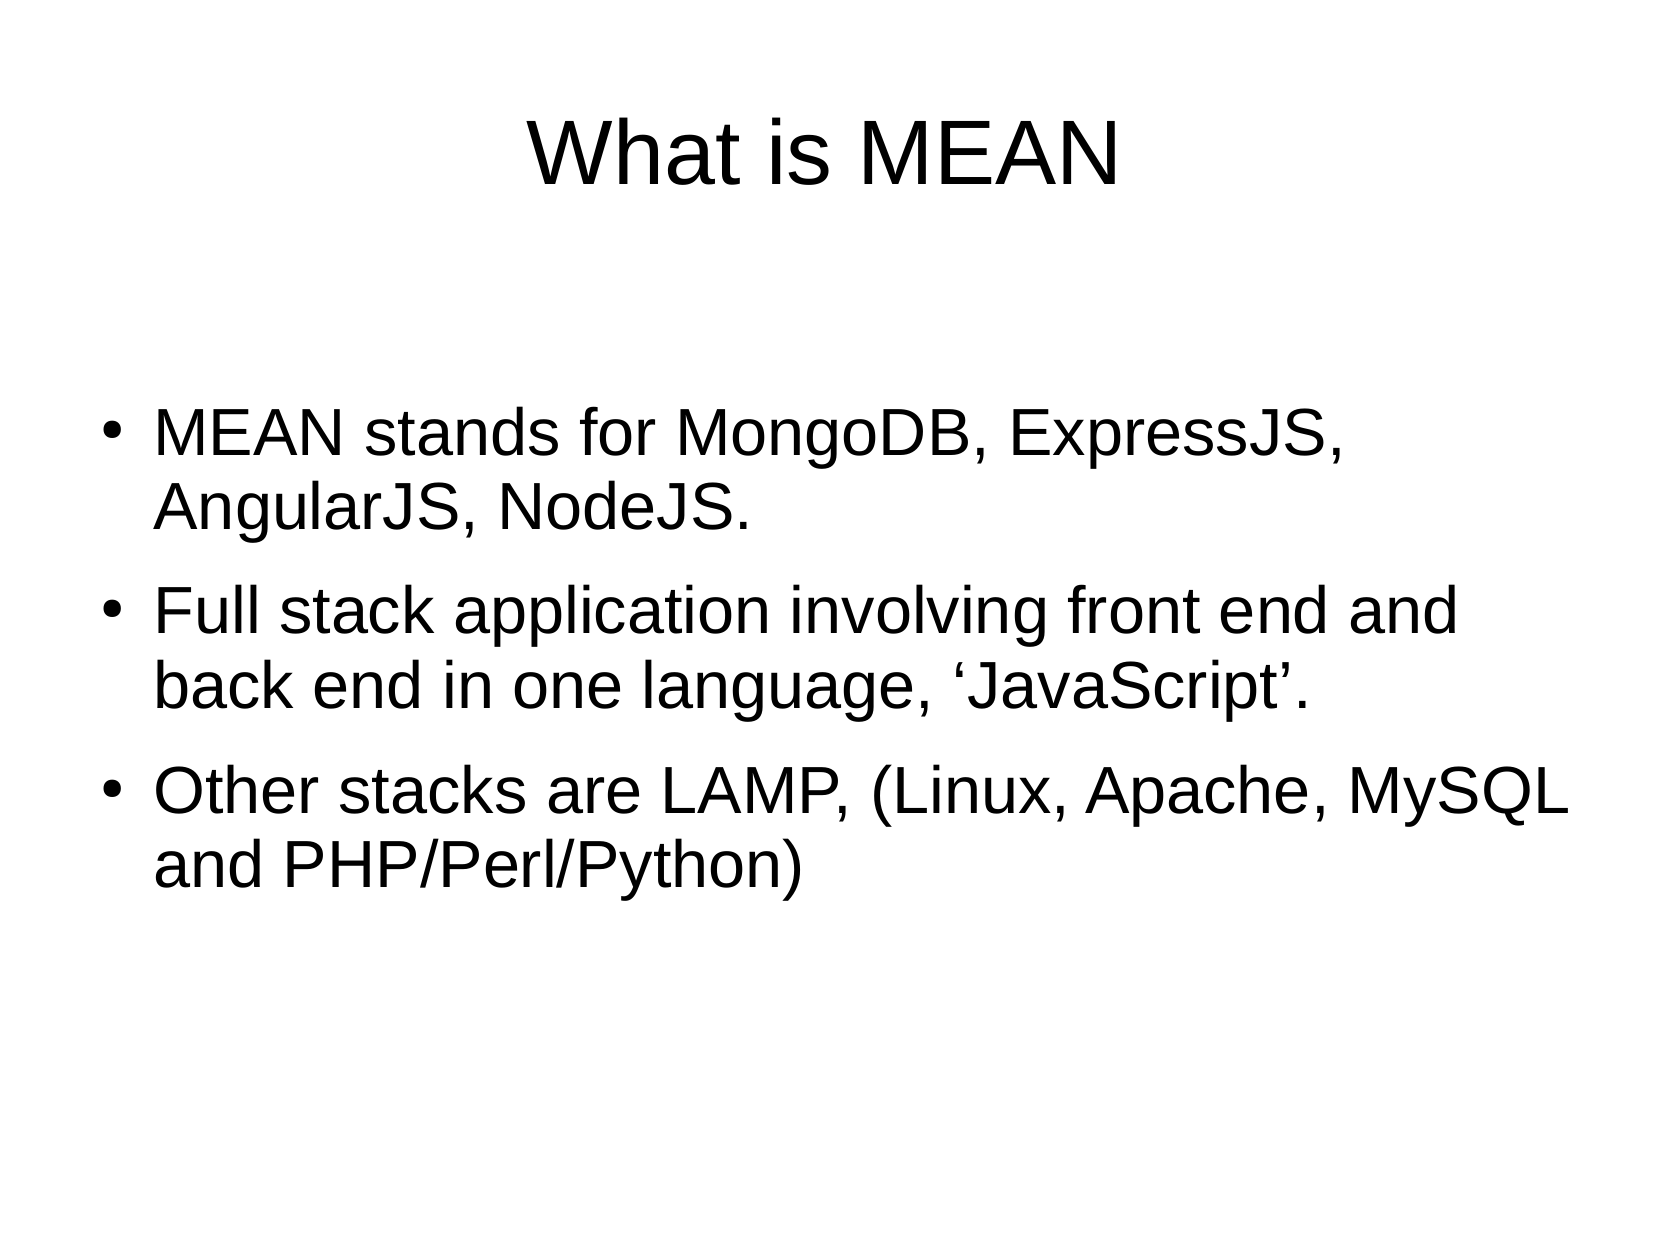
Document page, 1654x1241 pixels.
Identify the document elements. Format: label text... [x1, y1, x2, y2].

title What is MEAN [82, 49, 1571, 257]
list MEAN stands for MongoDB, ExpressJS, AngularJS, NodeJS. Full stack application involving front end and back end in one language, ‘JavaScript’. Other stacks are LAMP, (Linux, Apache, MySQL and PHP/Perl/Python) [82, 290, 1571, 1010]
